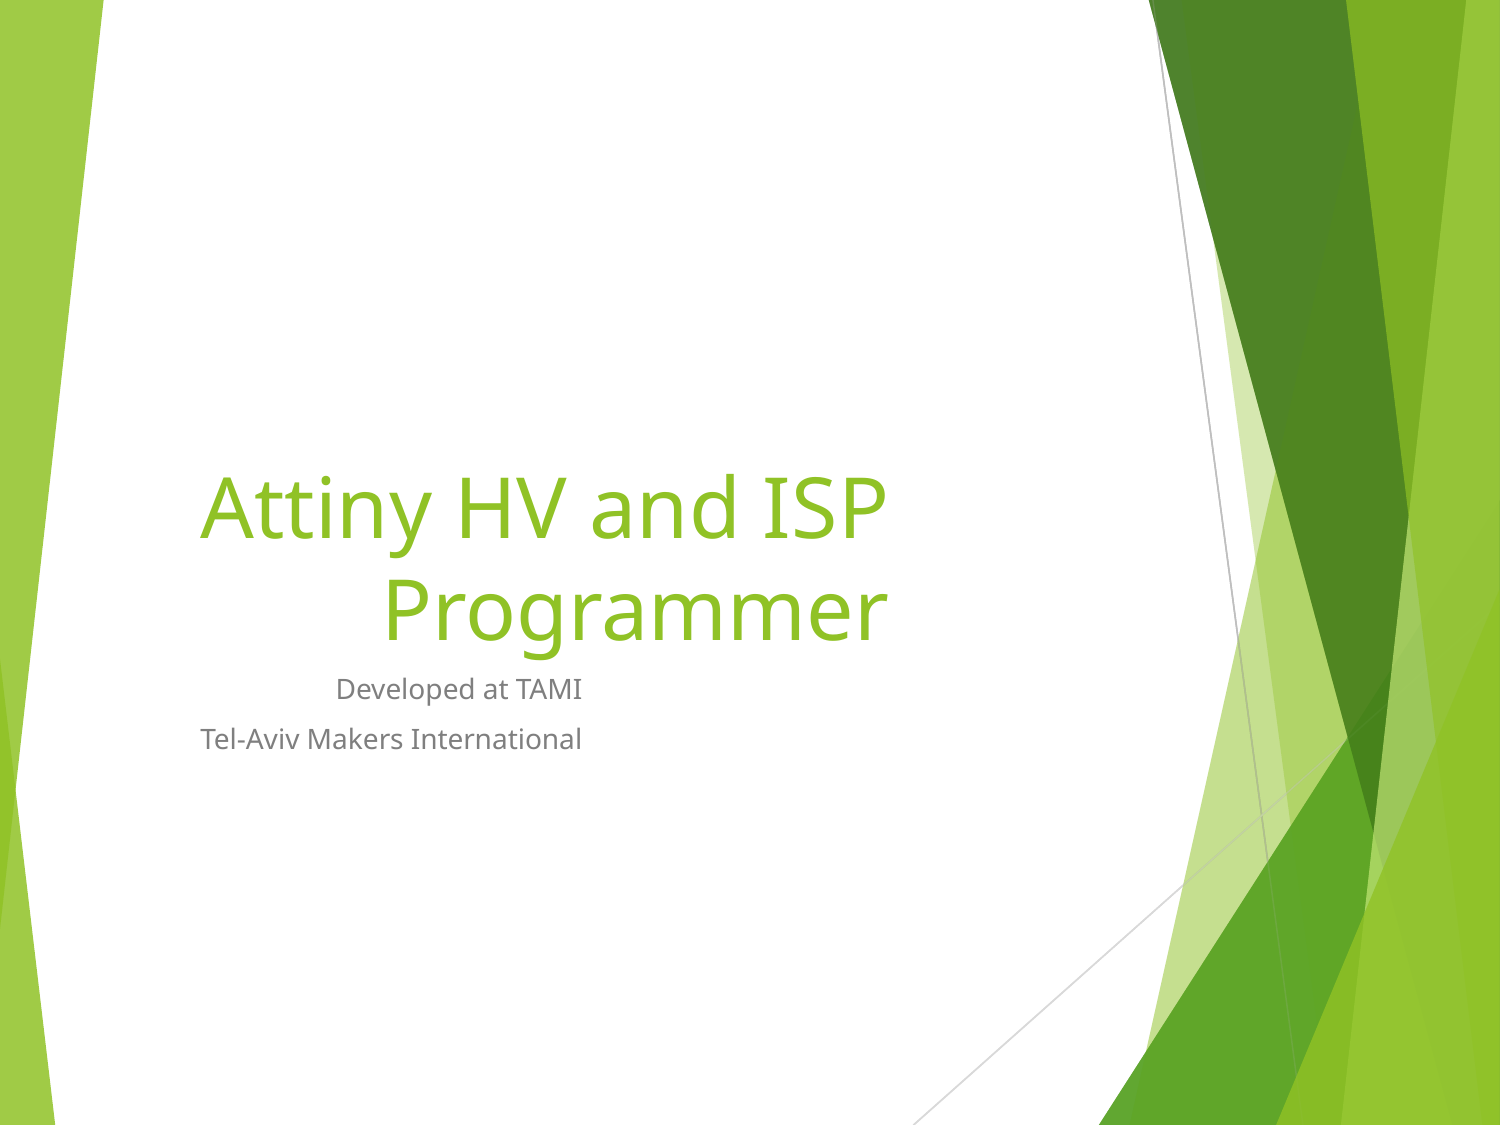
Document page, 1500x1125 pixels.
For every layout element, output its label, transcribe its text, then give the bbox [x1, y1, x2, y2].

subtitle Developed at TAMI Tel-Aviv Makers International [185, 664, 1142, 845]
title Attiny HV and ISP Programmer [185, 394, 1142, 664]
